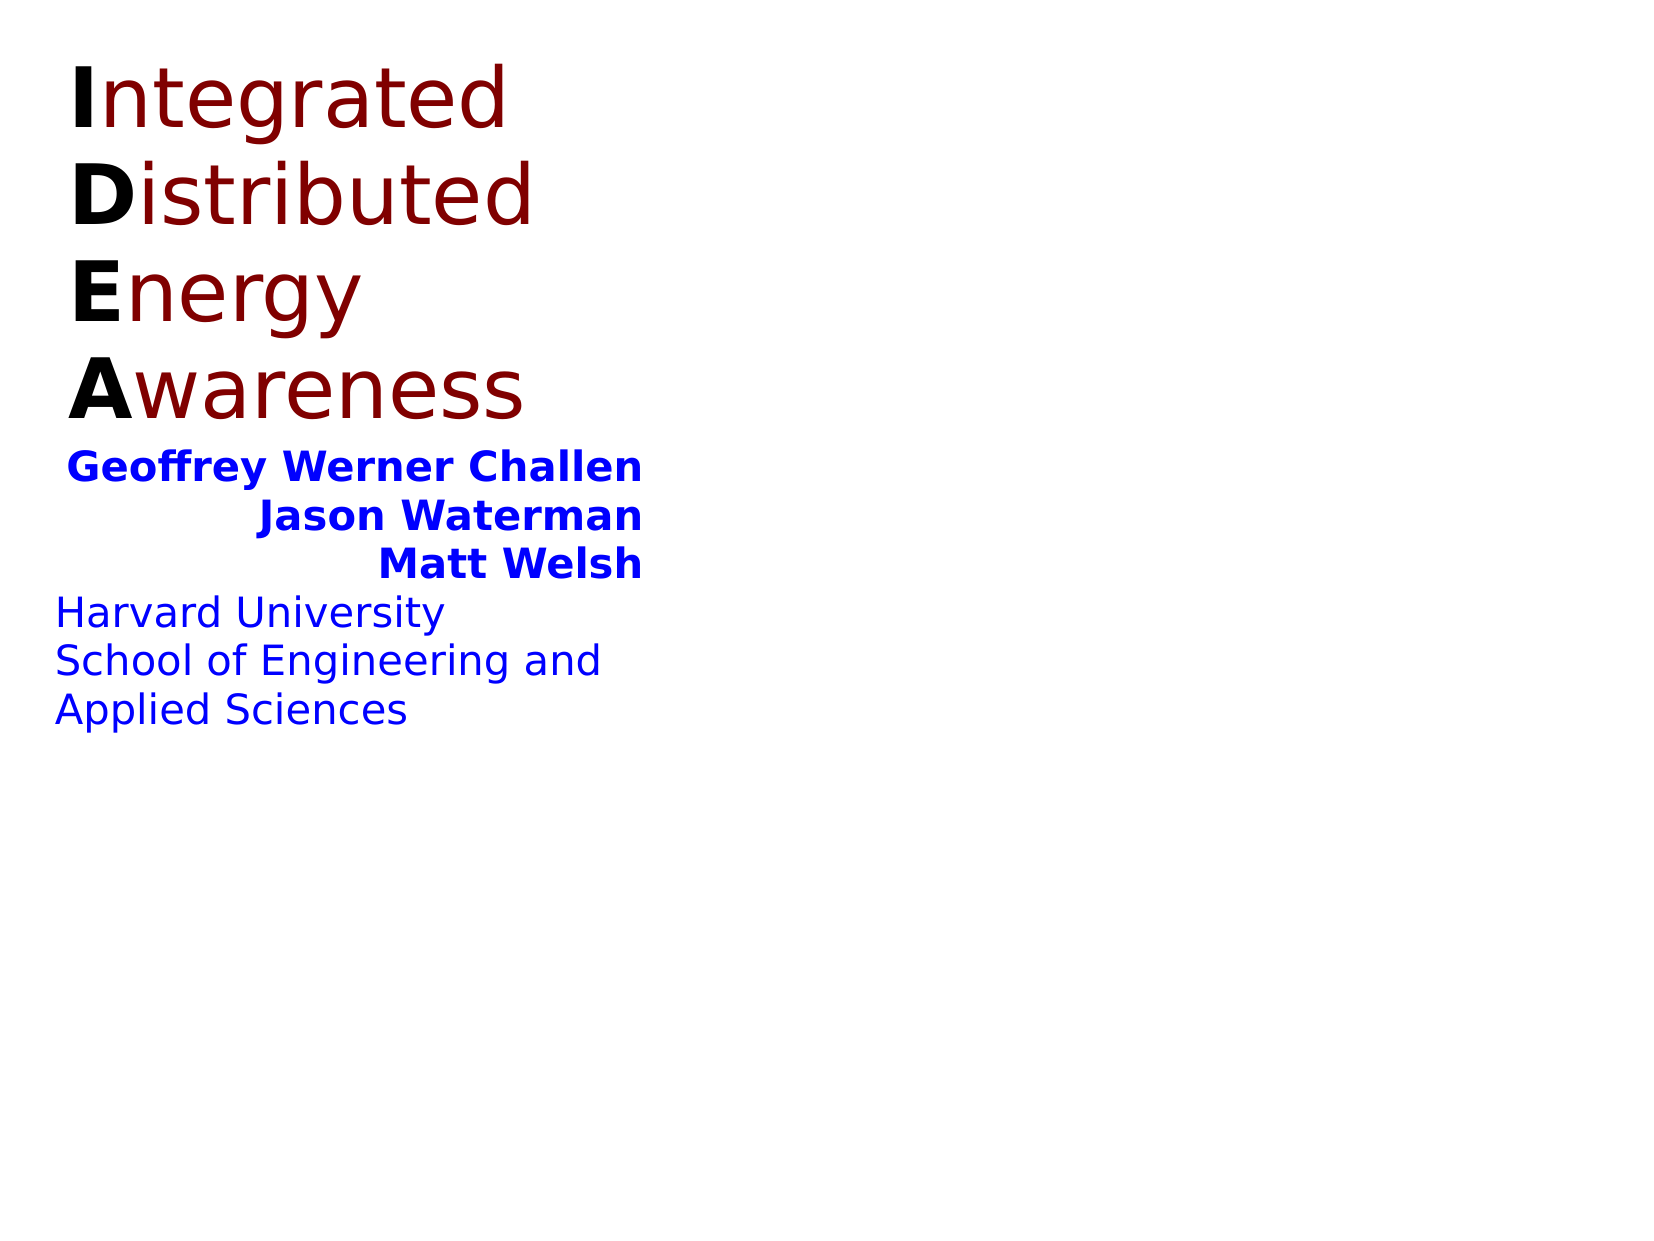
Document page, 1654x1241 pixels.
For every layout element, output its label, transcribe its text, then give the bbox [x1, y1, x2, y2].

text_box Geoffrey Werner Challen Jason Waterman Matt Welsh Harvard University School of Engineering and Applied Sciences [40, 435, 659, 742]
text_box Integrated Distributed Energy Awareness [53, 42, 599, 435]
